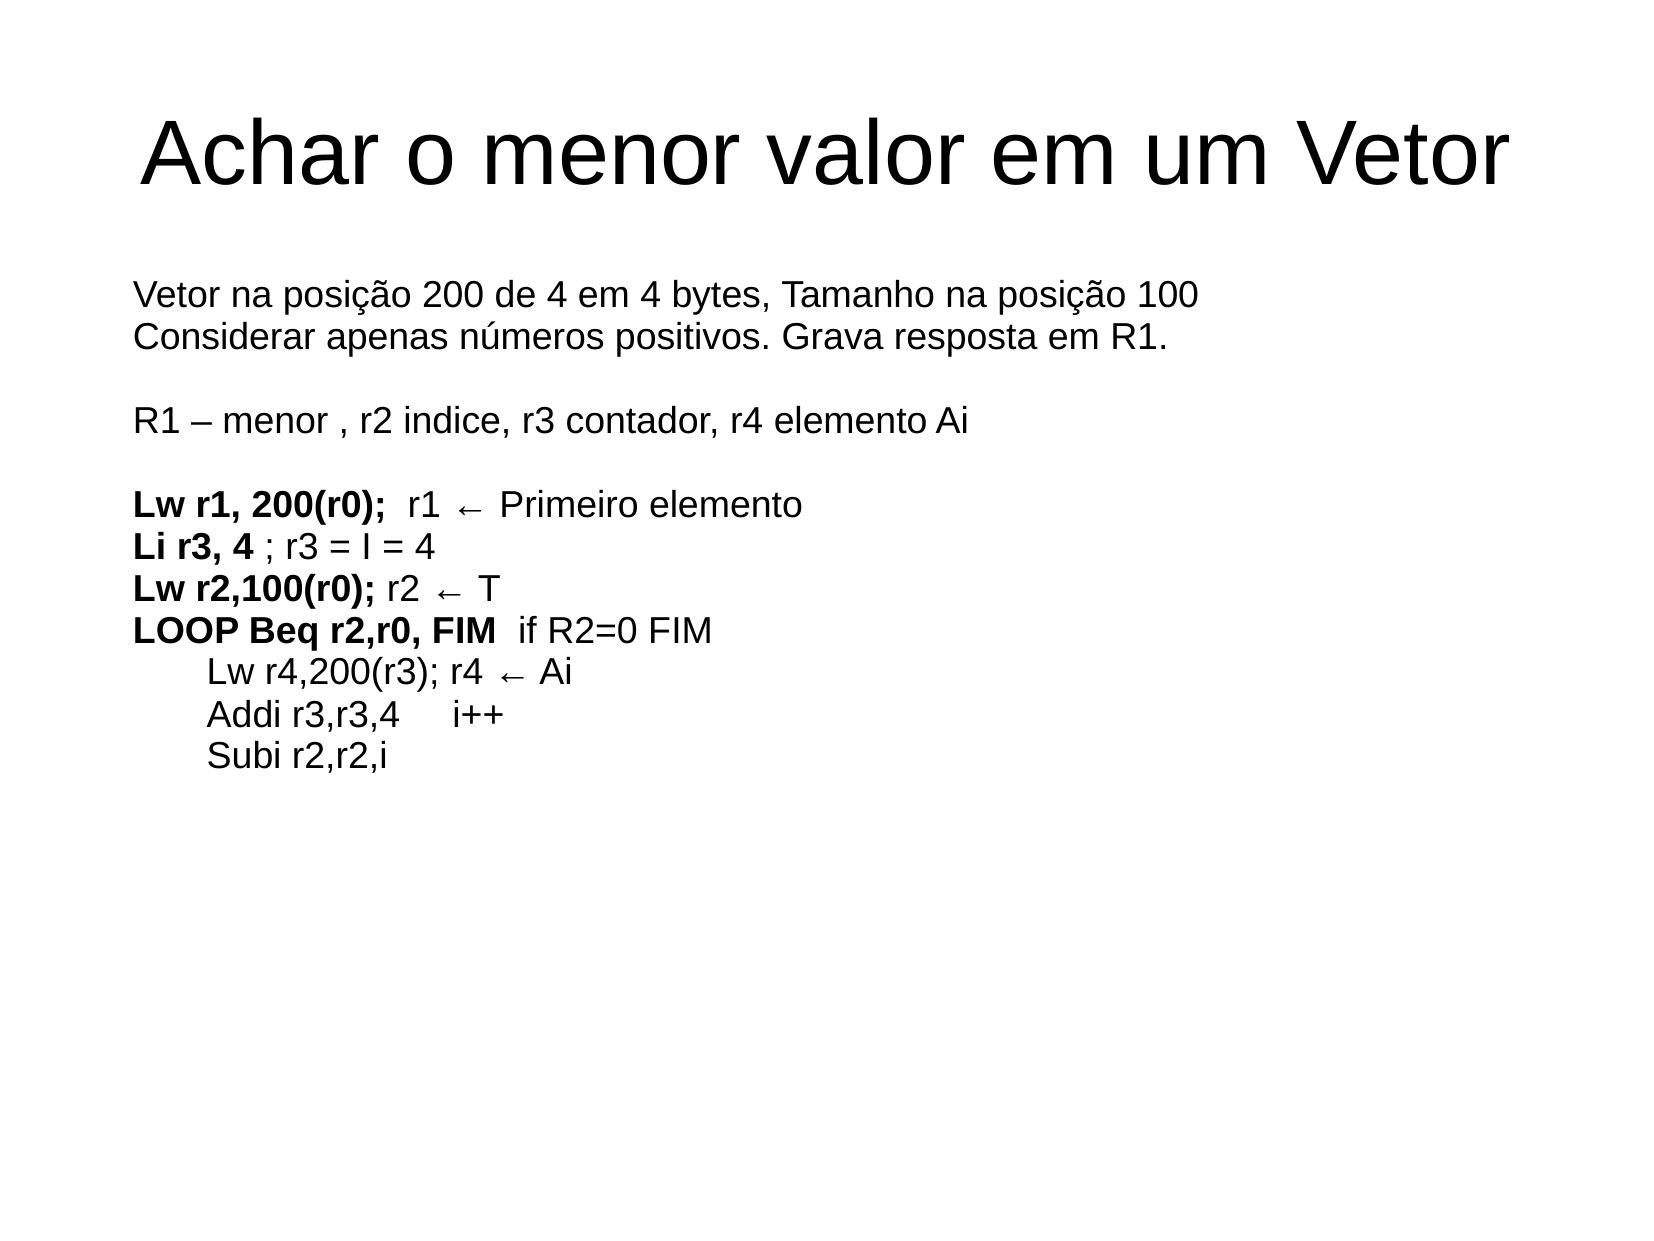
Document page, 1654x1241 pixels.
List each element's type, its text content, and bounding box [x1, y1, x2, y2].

title Achar o menor valor em um Vetor [82, 56, 1571, 250]
text_box Vetor na posição 200 de 4 em 4 bytes, Tamanho na posição 100 Considerar apenas números positivos. Grava resposta em R1. R1 – menor , r2 indice, r3 contador, r4 elemento Ai Lw r1, 200(r0); r1 ← Primeiro elemento Li r3, 4 ; r3 = I = 4 Lw r2,100(r0); r2 ← T LOOP Beq r2,r0, FIM if R2=0 FIM Lw r4,200(r3); r4 ← Ai Addi r3,r3,4 i++ Subi r2,r2,i [118, 265, 1214, 911]
